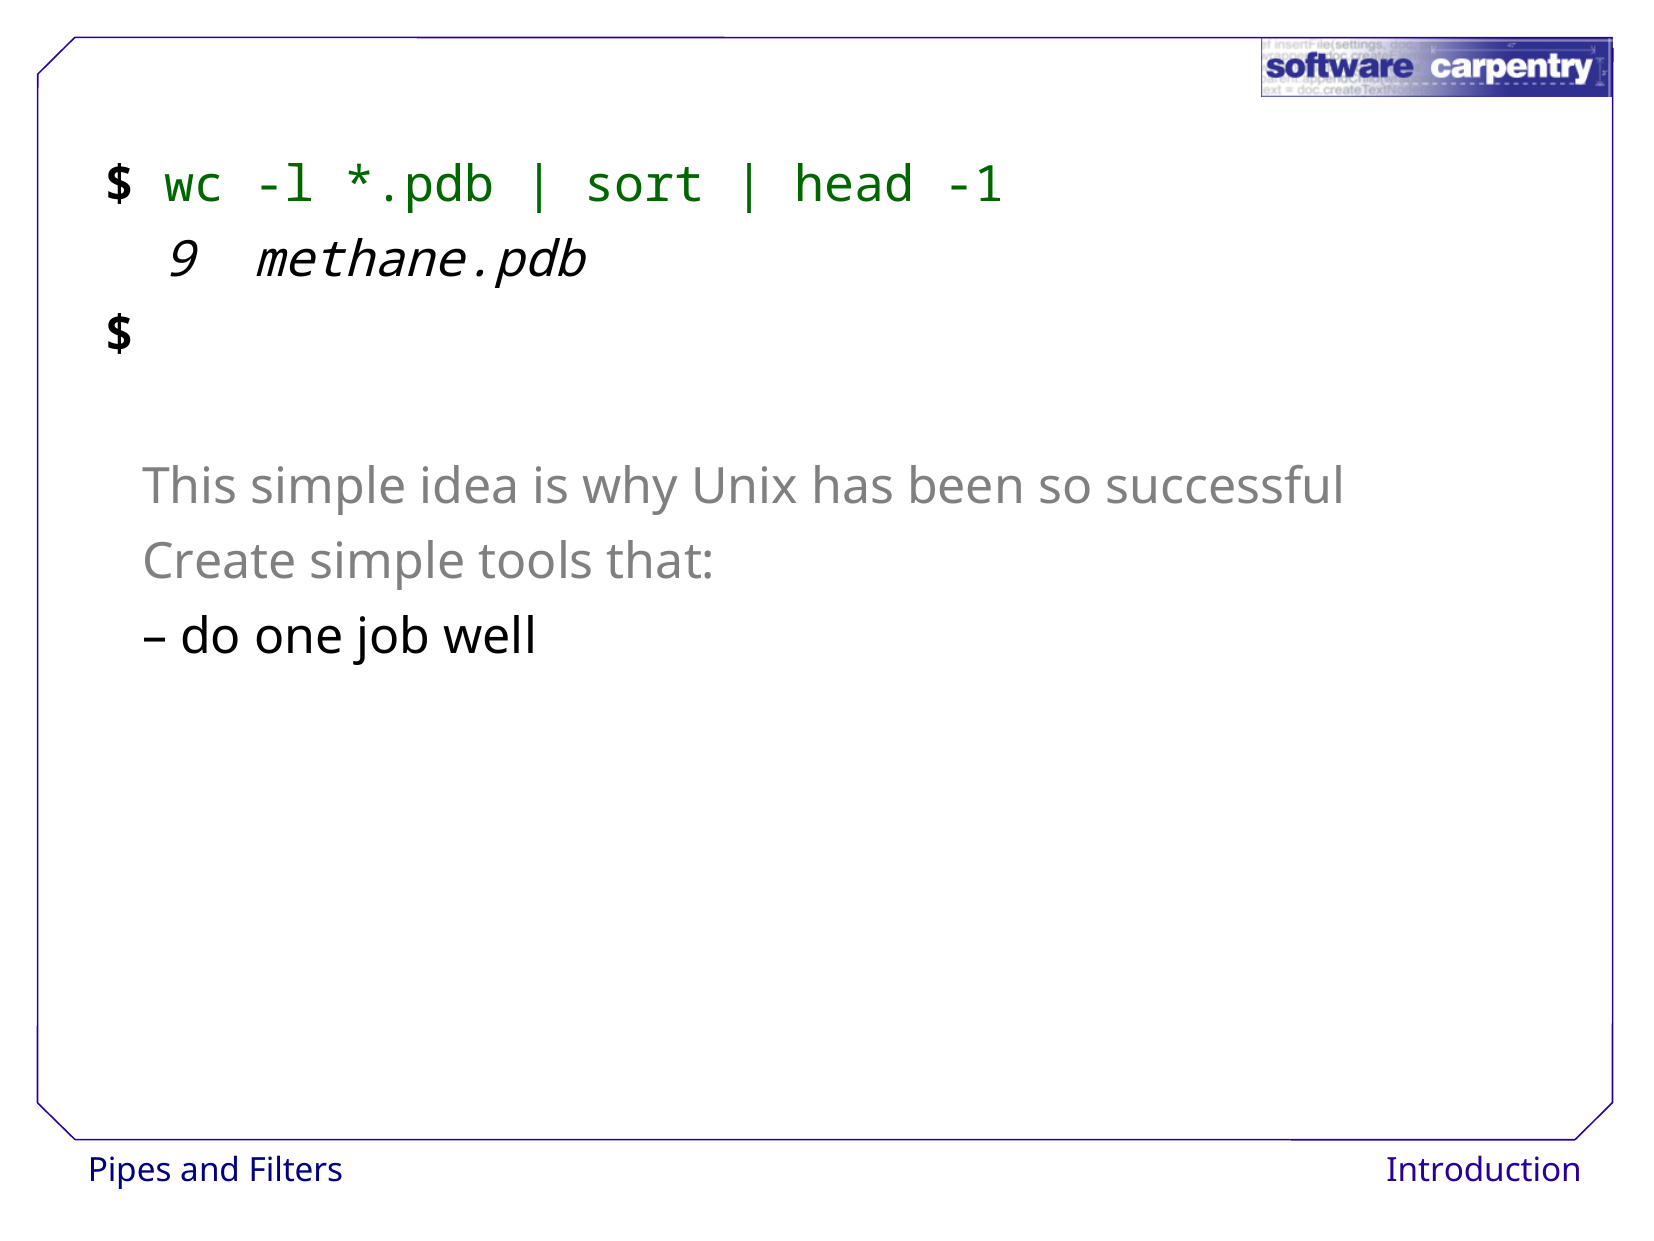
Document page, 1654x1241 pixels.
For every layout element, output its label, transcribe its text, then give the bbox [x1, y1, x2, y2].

picture [1261, 39, 1613, 97]
text_box $ wc -l *.pdb | sort | head -1 9 methane.pdb $ [89, 128, 1512, 1131]
text_box This simple idea is why Unix has been so successful Create simple tools that: – do one job well [127, 430, 1451, 913]
